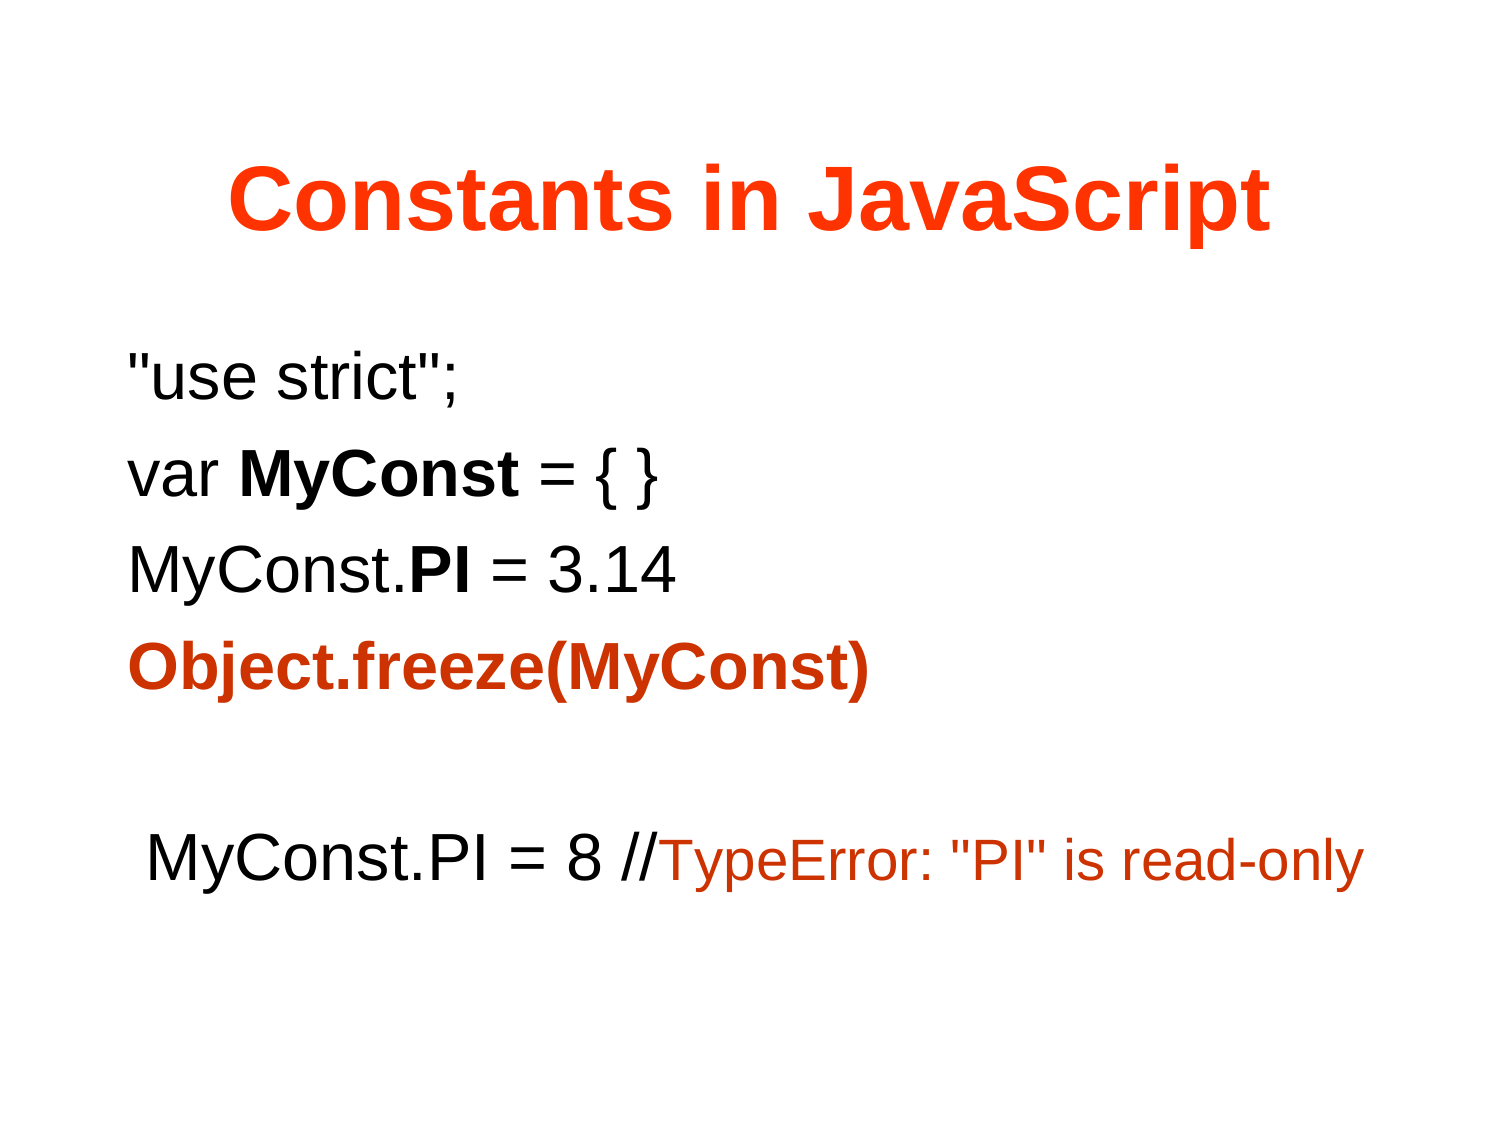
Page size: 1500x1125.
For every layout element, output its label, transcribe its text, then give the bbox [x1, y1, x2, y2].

list "use strict"; var MyConst = { } MyConst.PI = 3.14 Object.freeze(MyConst) MyConst.PI = 8 //TypeError: "PI" is read-only [112, 324, 1388, 1001]
title Constants in JavaScript [112, 99, 1388, 288]
